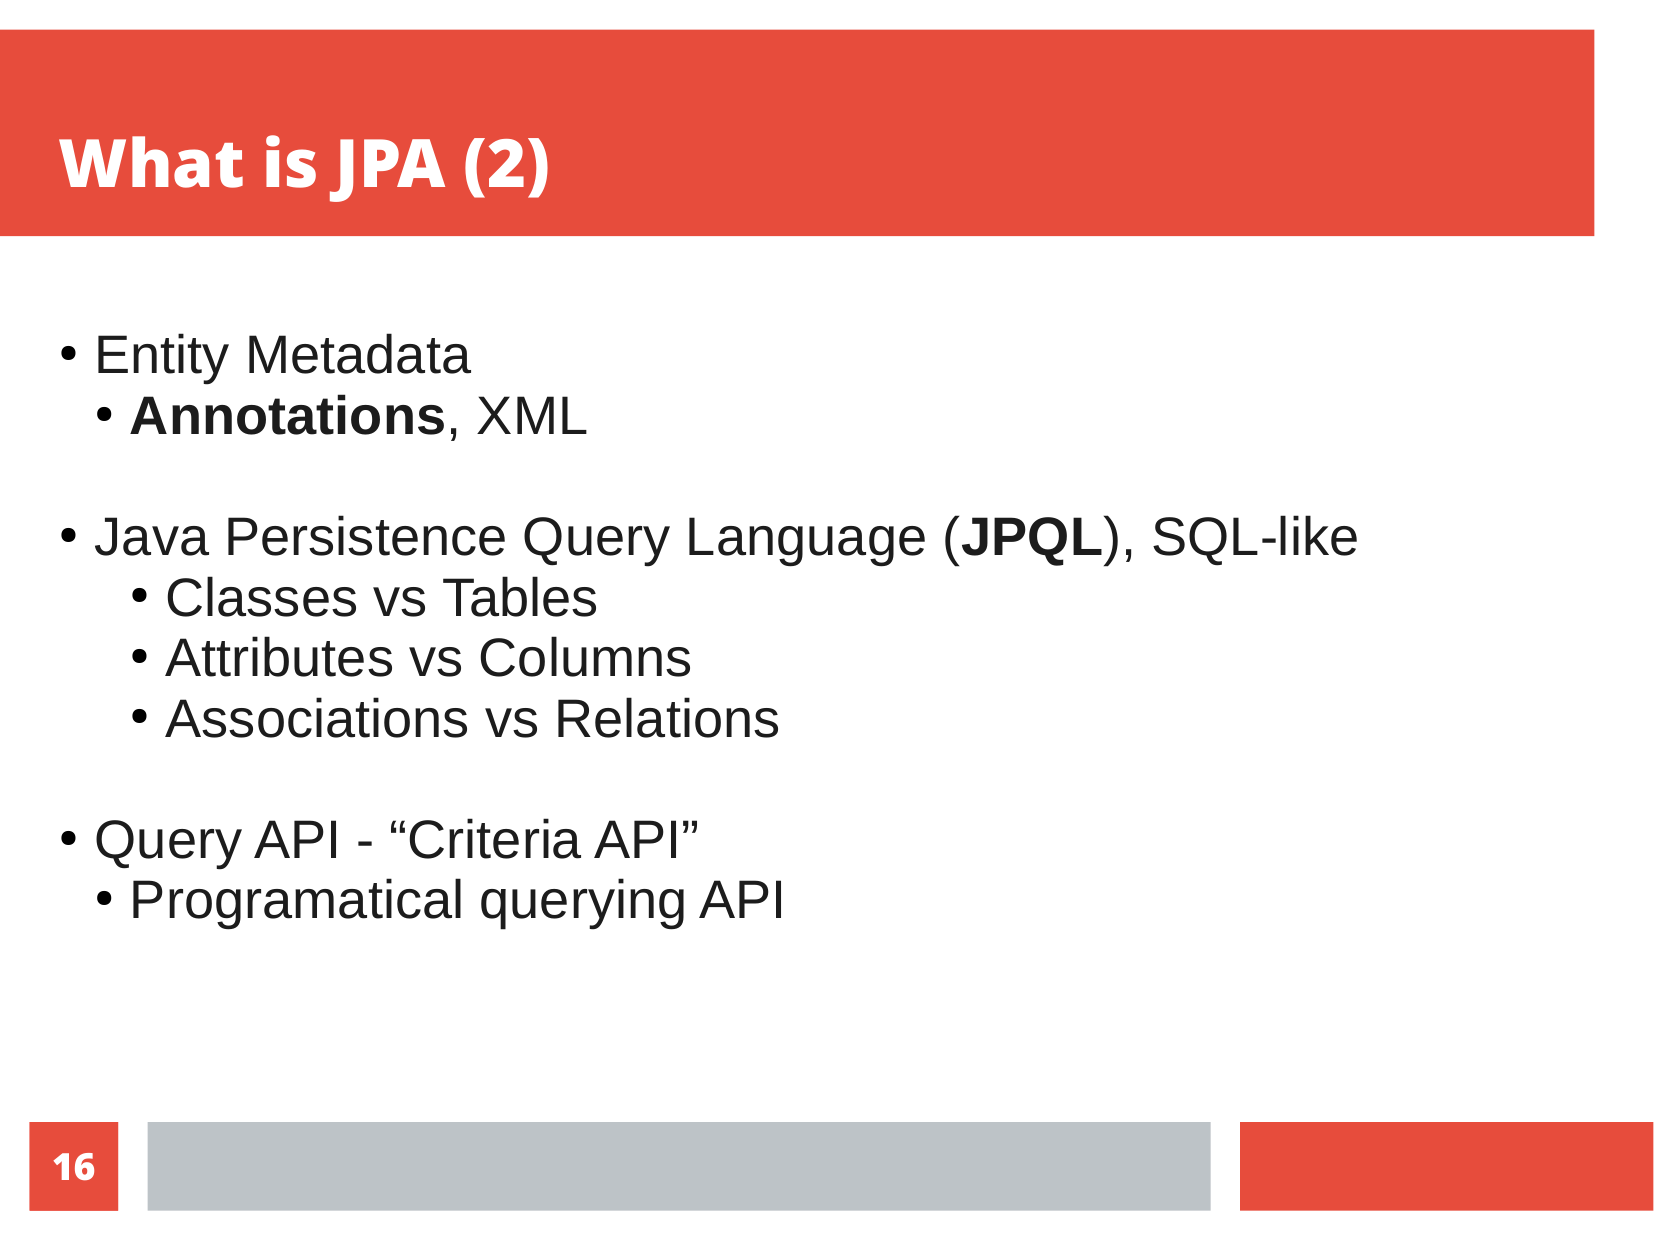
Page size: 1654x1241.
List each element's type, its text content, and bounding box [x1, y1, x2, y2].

subtitle Entity Metadata Annotations, XML Java Persistence Query Language (JPQL), SQL-like Classes vs Tables Attributes vs Columns Associations vs Relations Query API - “Criteria API” Programatical querying API [59, 324, 1565, 1093]
title What is JPA (2) [59, 59, 1595, 207]
